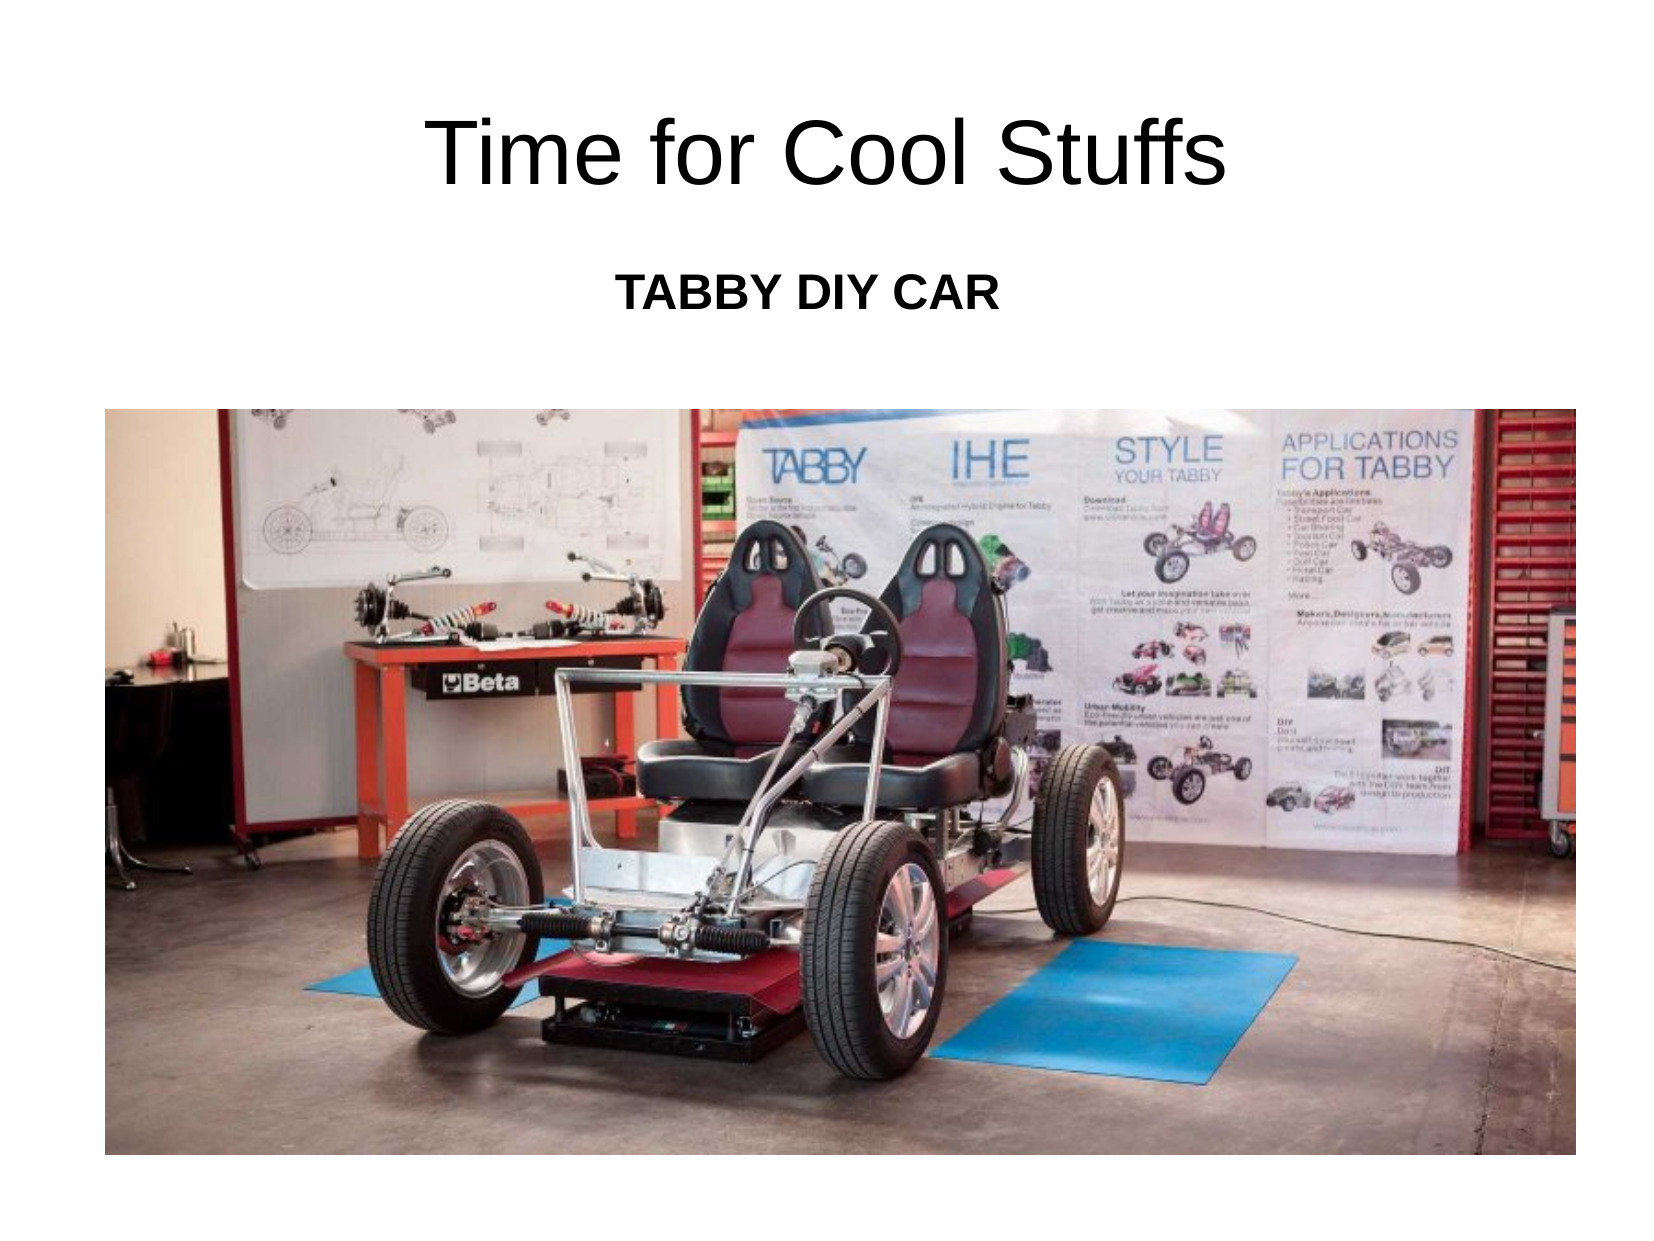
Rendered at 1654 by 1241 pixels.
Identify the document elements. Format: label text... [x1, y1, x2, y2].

picture [0, 0, 1654, 1241]
text_box TABBY DIY CAR [600, 256, 1621, 341]
title Time for Cool Stuffs [82, 49, 1571, 257]
